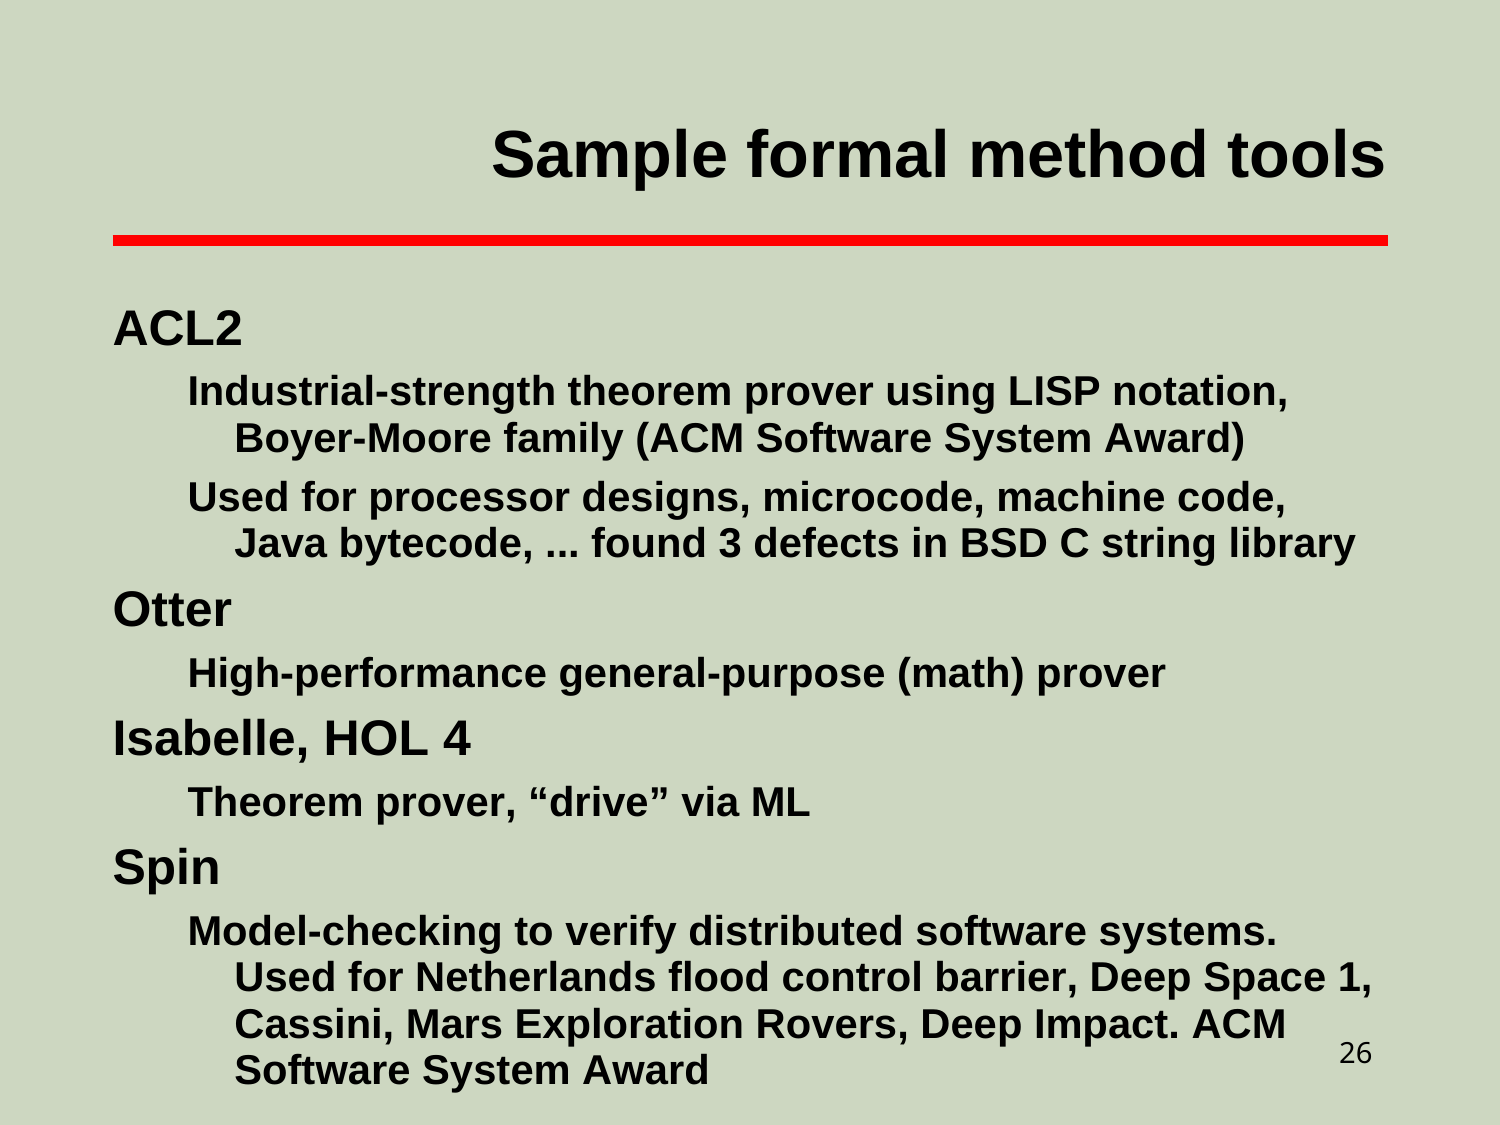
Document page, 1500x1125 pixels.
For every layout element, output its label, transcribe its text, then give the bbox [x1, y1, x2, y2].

list ACL2 Industrial-strength theorem prover using LISP notation, Boyer-Moore family (ACM Software System Award) Used for processor designs, microcode, machine code, Java bytecode, ... found 3 defects in BSD C string library Otter High-performance general-purpose (math) prover Isabelle, HOL 4 Theorem prover, “drive” via ML Spin Model-checking to verify distributed software systems. Used for Netherlands flood control barrier, Deep Space 1, Cassini, Mars Exploration Rovers, Deep Impact. ACM Software System Award [112, 299, 1388, 1111]
title Sample formal method tools [337, 85, 1388, 224]
